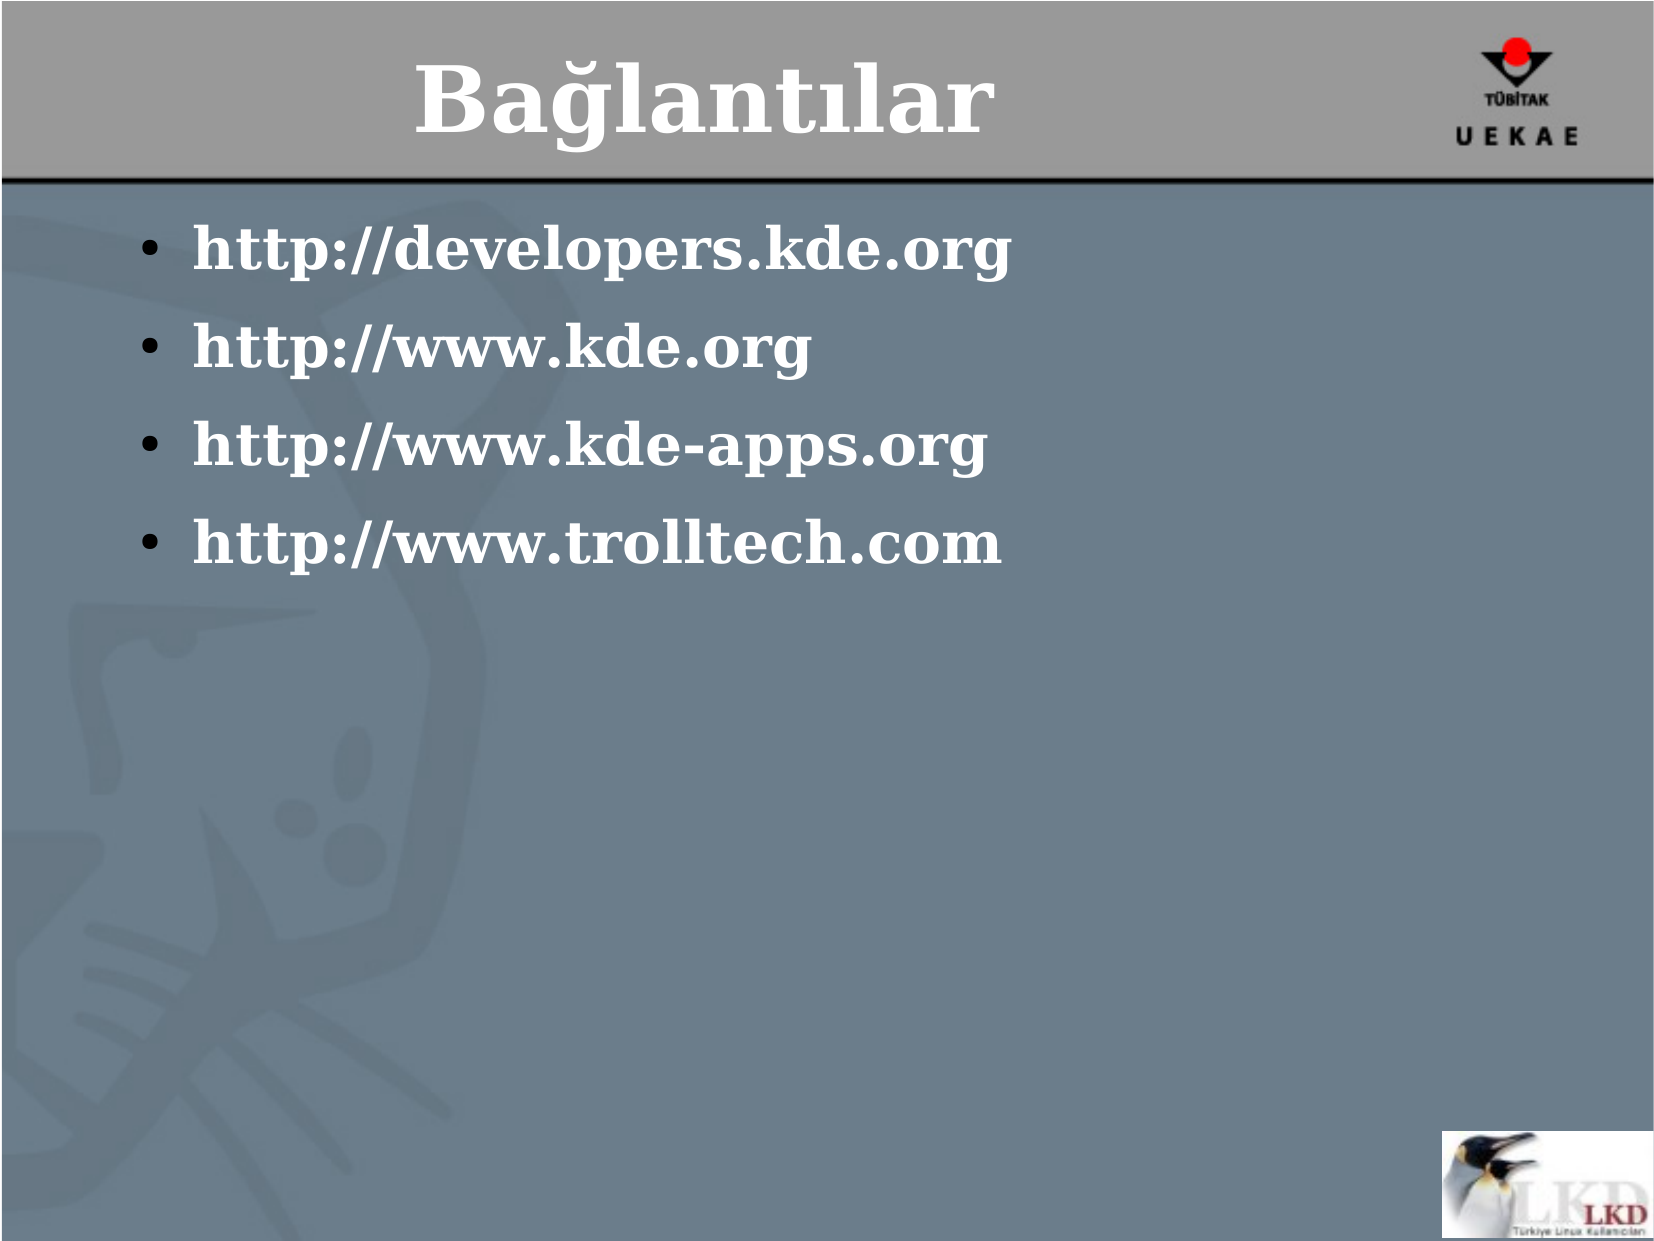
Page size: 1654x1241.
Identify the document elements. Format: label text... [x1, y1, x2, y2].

picture [1, 1, 1654, 1241]
list http://developers.kde.org http://www.kde.org http://www.kde-apps.org http://www.trolltech.com [121, 214, 1535, 1163]
title Bağlantılar [0, 0, 1411, 204]
